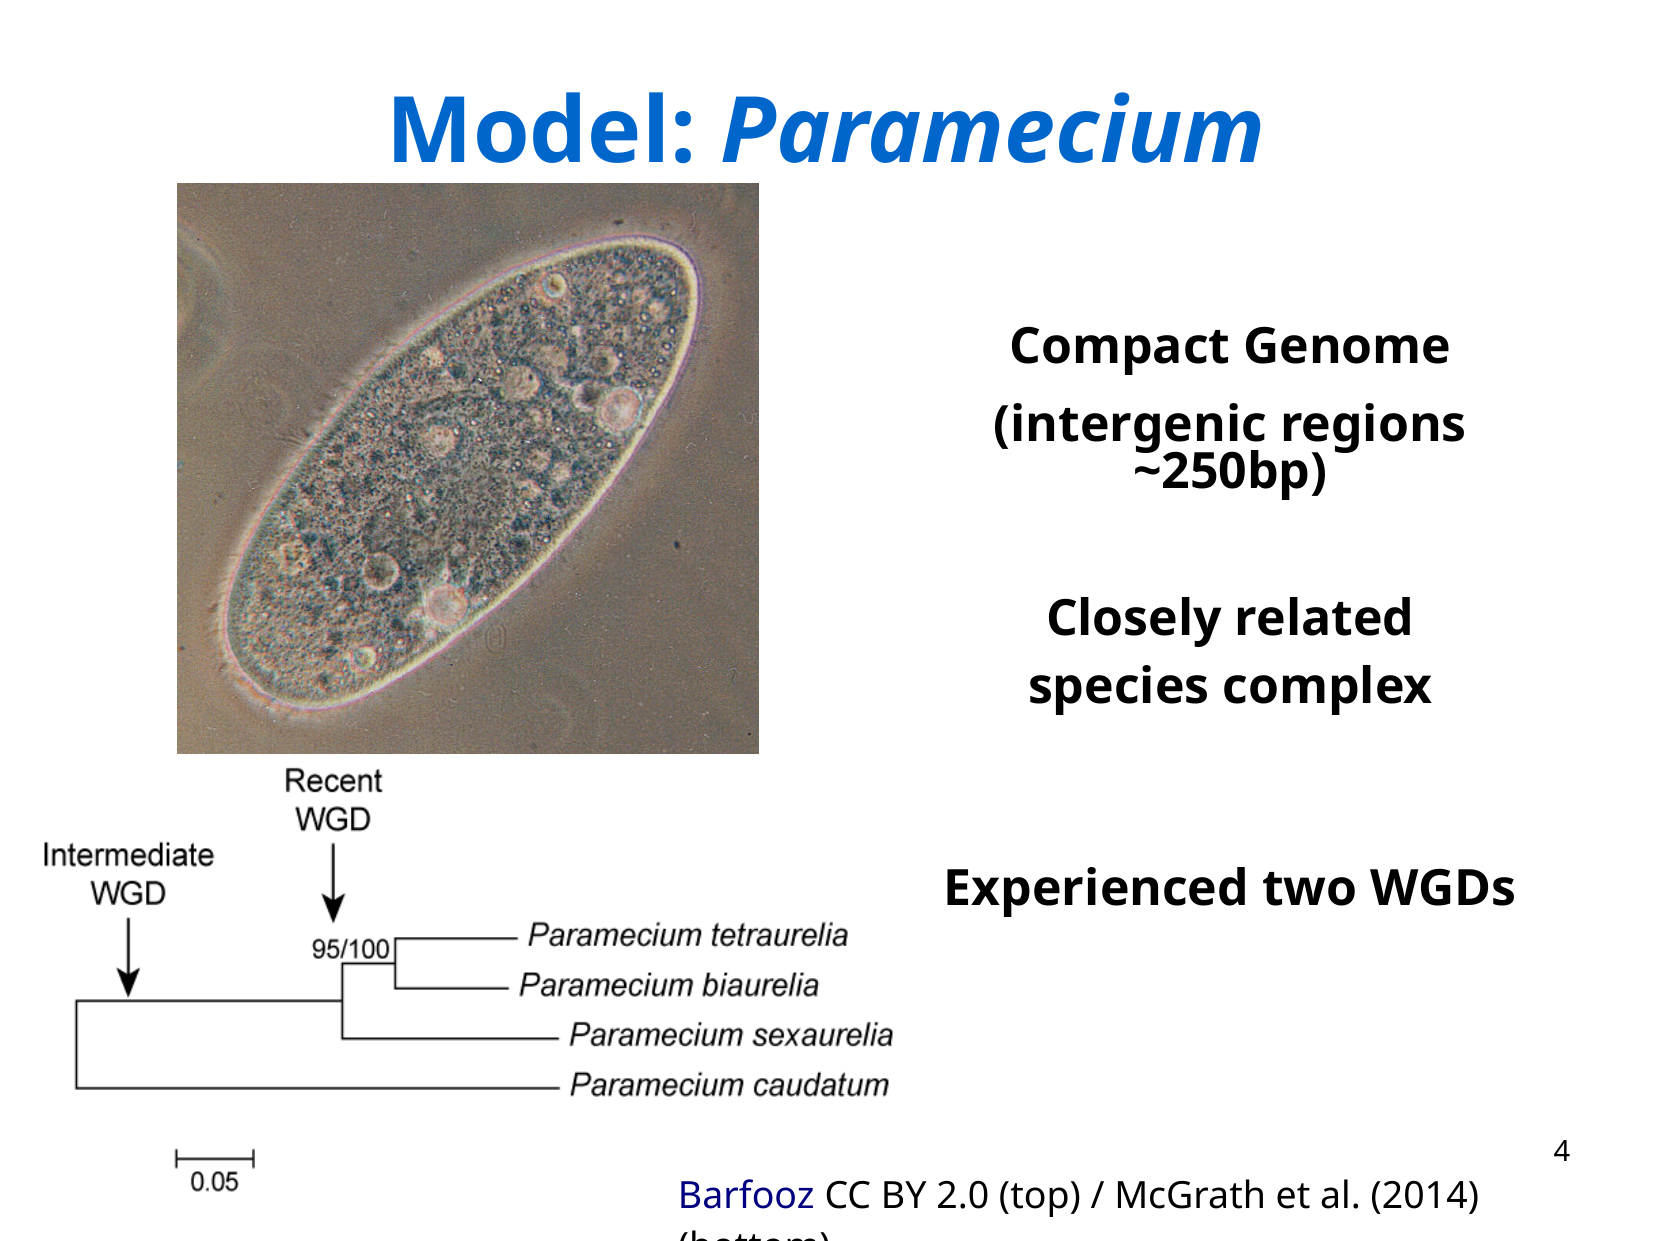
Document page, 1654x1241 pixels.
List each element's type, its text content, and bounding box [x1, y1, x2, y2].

text_box Barfooz CC BY 2.0 (top) / McGrath et al. (2014) (bottom) [663, 1160, 1645, 1218]
text_box Compact Genome (intergenic regions ~250bp) [878, 302, 1583, 437]
text_box Experienced two WGDs [915, 845, 1546, 916]
text_box [885, 495, 1602, 622]
text_box Closely related species complex [952, 574, 1508, 702]
picture [42, 764, 894, 1201]
text_box Model: Paramecium [156, 56, 1497, 175]
picture [177, 183, 759, 754]
